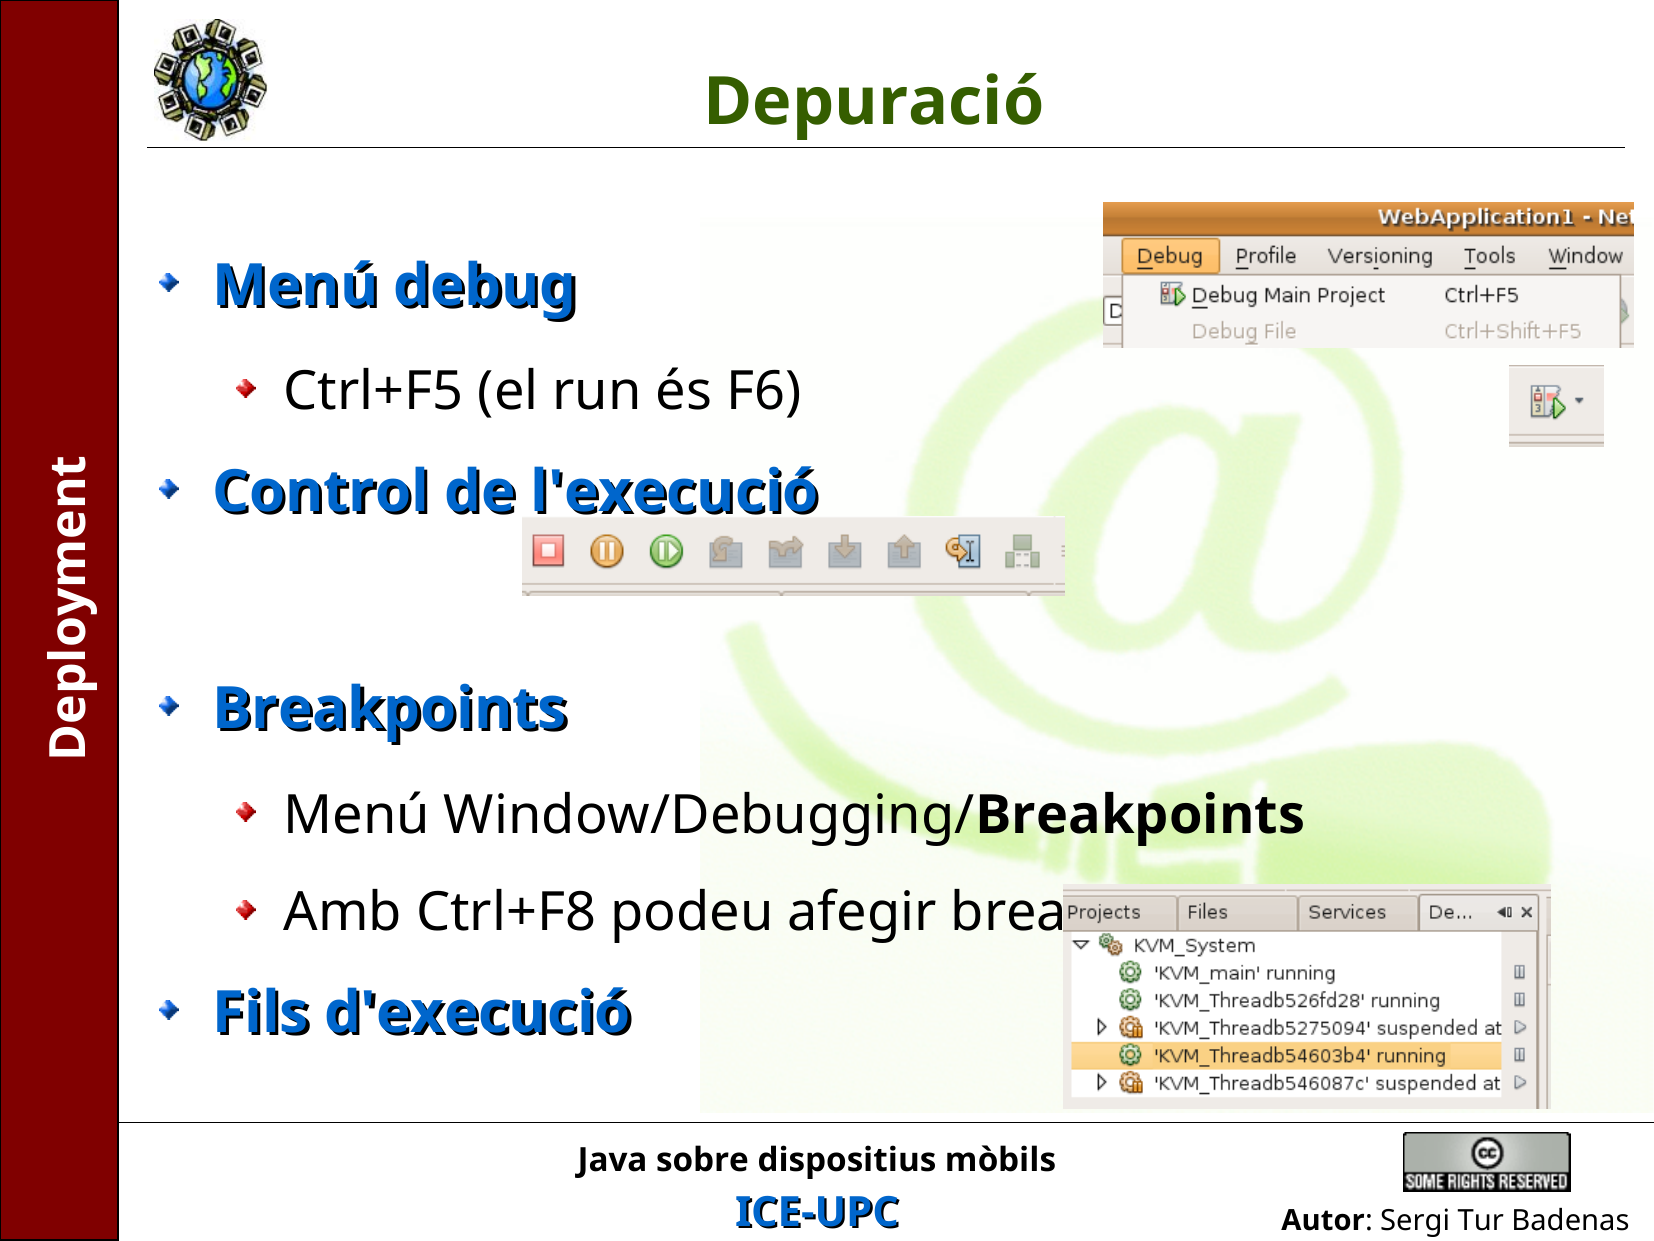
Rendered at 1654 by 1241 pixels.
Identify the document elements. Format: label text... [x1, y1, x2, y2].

picture [700, 202, 1654, 1113]
list Menú debug Ctrl+F5 (el run és F6) Control de l'execució Breakpoints Menú Window/Debugging/Breakpoints Amb Ctrl+F8 podeu afegir breakpoints Fils d'execució [141, 242, 1630, 1078]
picture [154, 19, 268, 56]
picture [1403, 1132, 1571, 1192]
picture [1509, 365, 1604, 447]
picture [522, 516, 1065, 596]
title Depuració [129, 56, 1619, 141]
